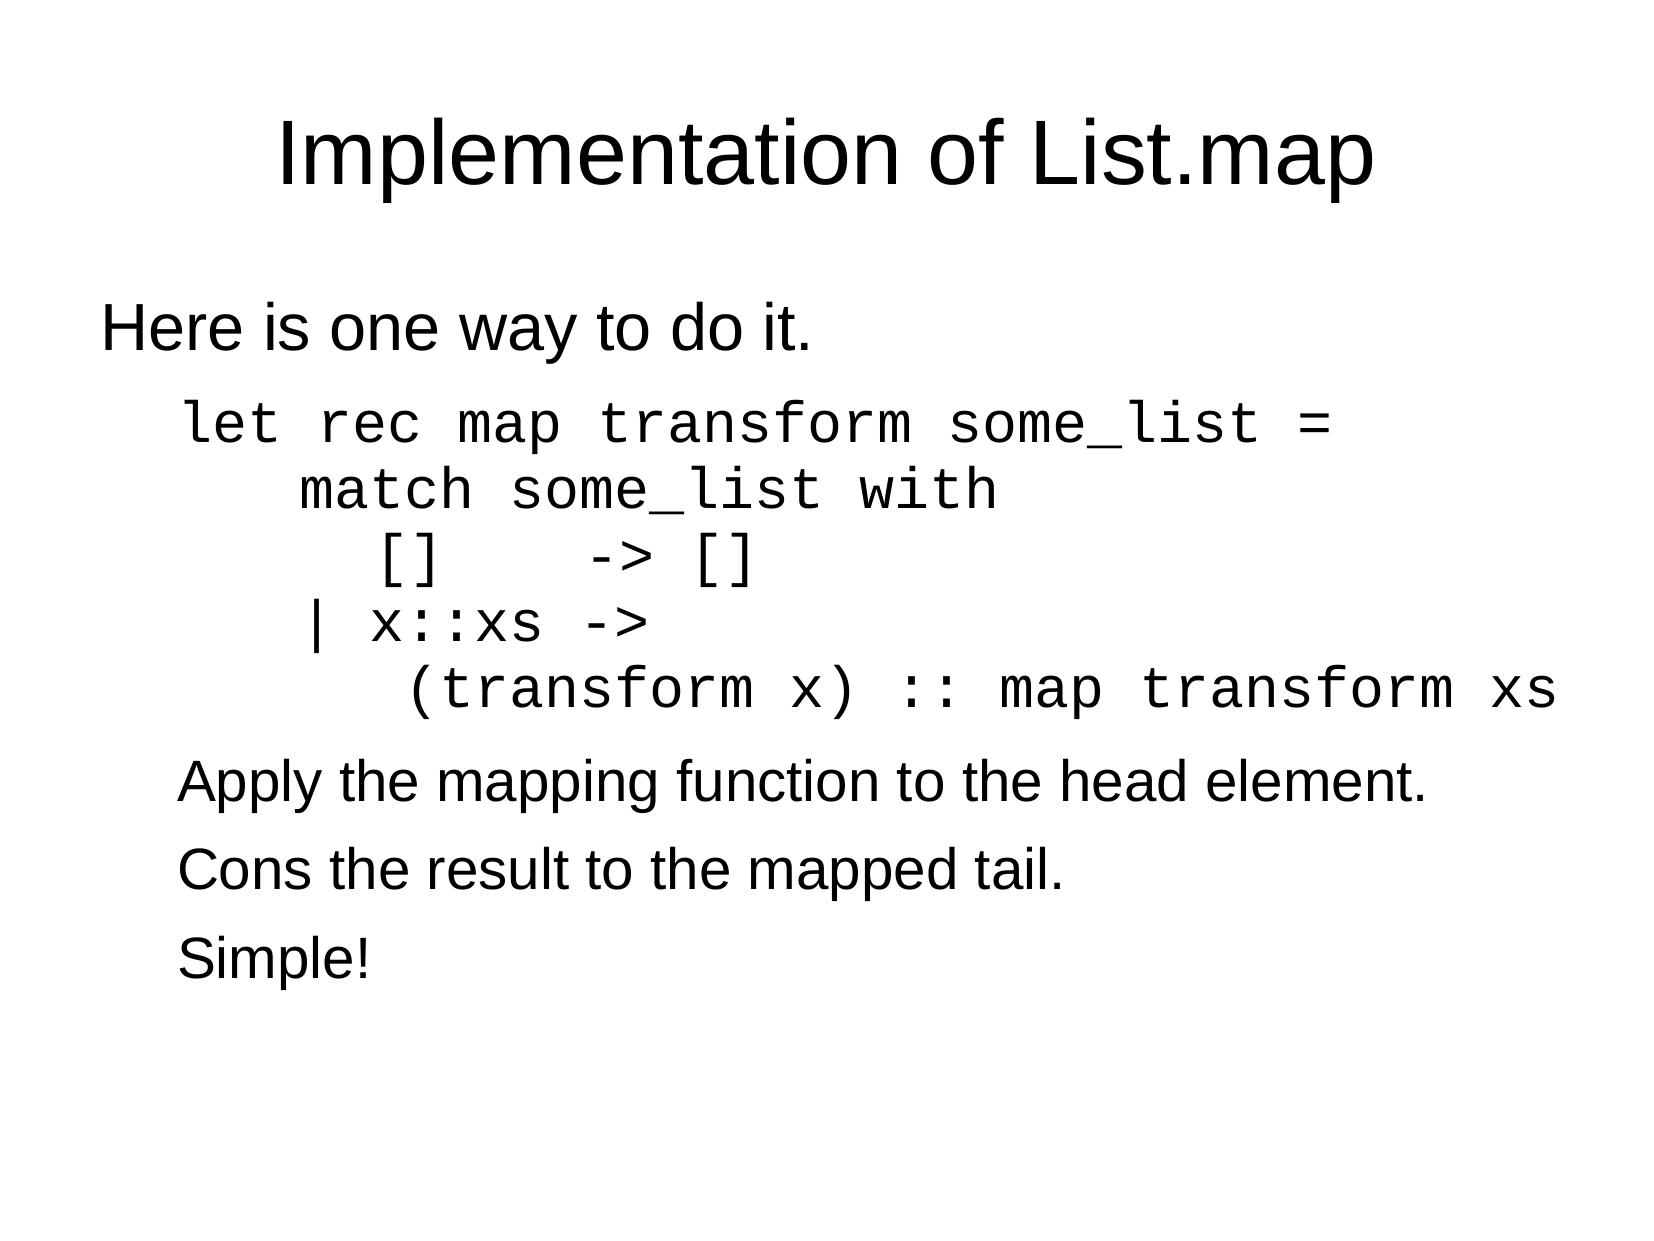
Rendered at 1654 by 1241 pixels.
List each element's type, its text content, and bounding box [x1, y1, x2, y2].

title Implementation of List.map [82, 56, 1571, 250]
list Here is one way to do it. let rec map transform some_list = match some_list with [] -> [] | x::xs -> (transform x) :: map transform xs Apply the mapping function to the head element. Cons the result to the mapped tail. Simple! [82, 290, 1571, 1094]
